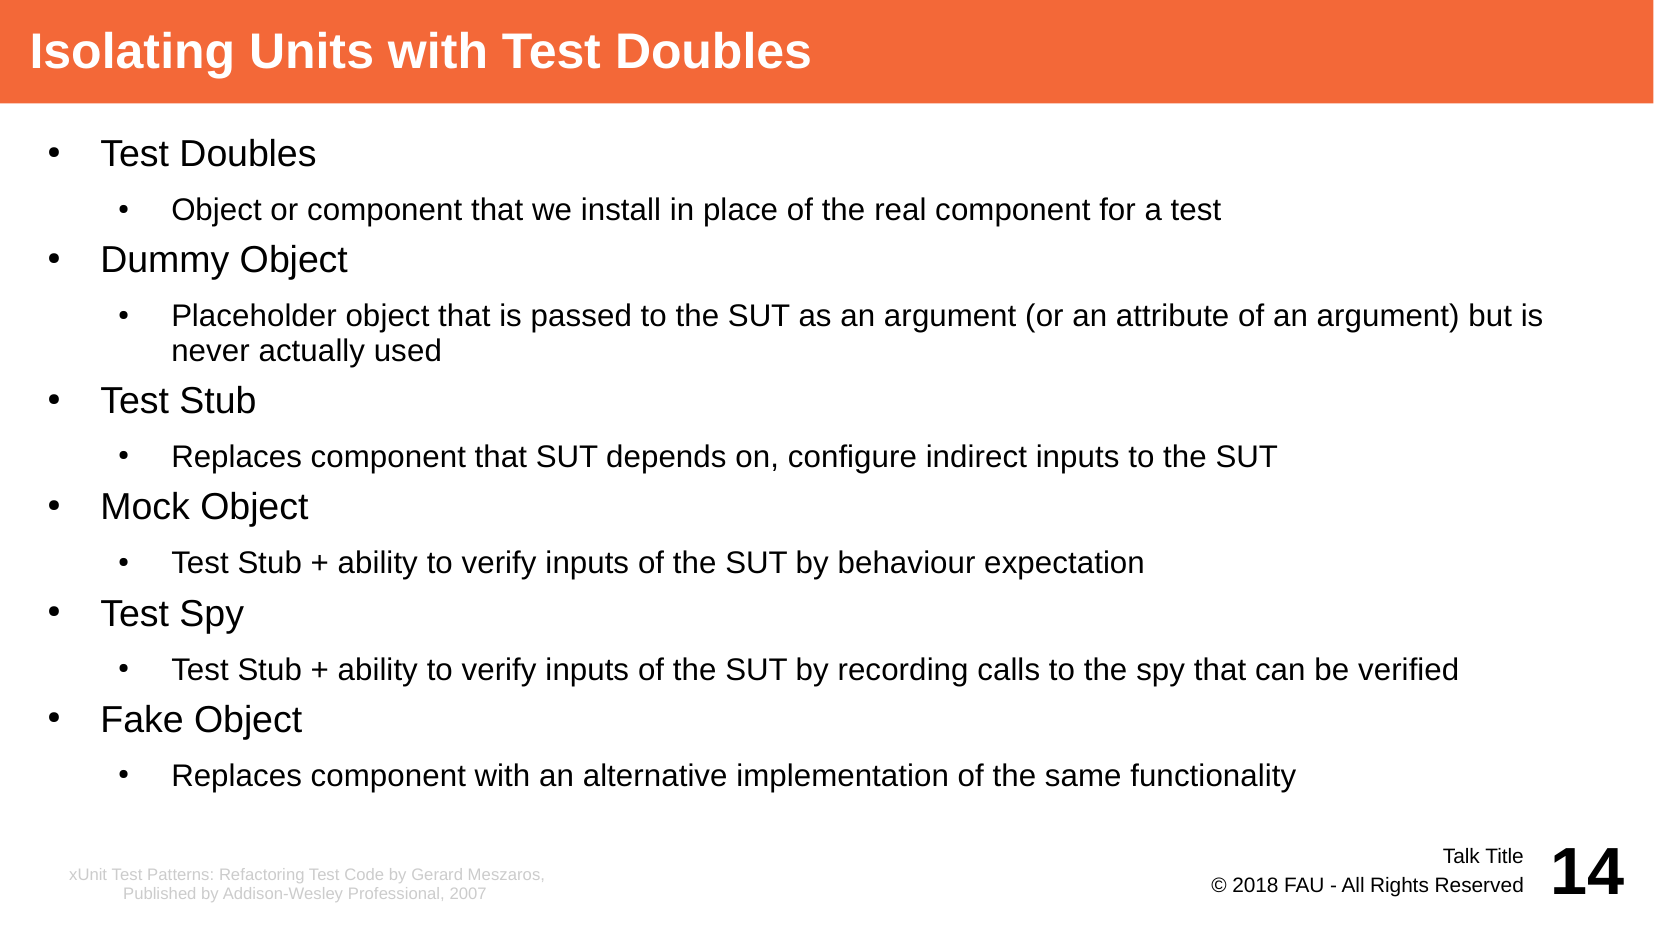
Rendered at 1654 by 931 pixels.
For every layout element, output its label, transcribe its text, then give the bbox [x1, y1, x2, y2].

text_box xUnit Test Patterns: Refactoring Test Code by Gerard Meszaros, Published by Addison-Wesley Professional, 2007 [45, 853, 571, 916]
list Test Doubles Object or component that we install in place of the real component for a test Dummy Object Placeholder object that is passed to the SUT as an argument (or an attribute of an argument) but is never actually used Test Stub Replaces component that SUT depends on, configure indirect inputs to the SUT Mock Object Test Stub + ability to verify inputs of the SUT by behaviour expectation Test Spy Test Stub + ability to verify inputs of the SUT by recording calls to the spy that can be verified Fake Object Replaces component with an alternative implementation of the same functionality [29, 132, 1625, 813]
title Isolating Units with Test Doubles [0, 0, 1654, 104]
